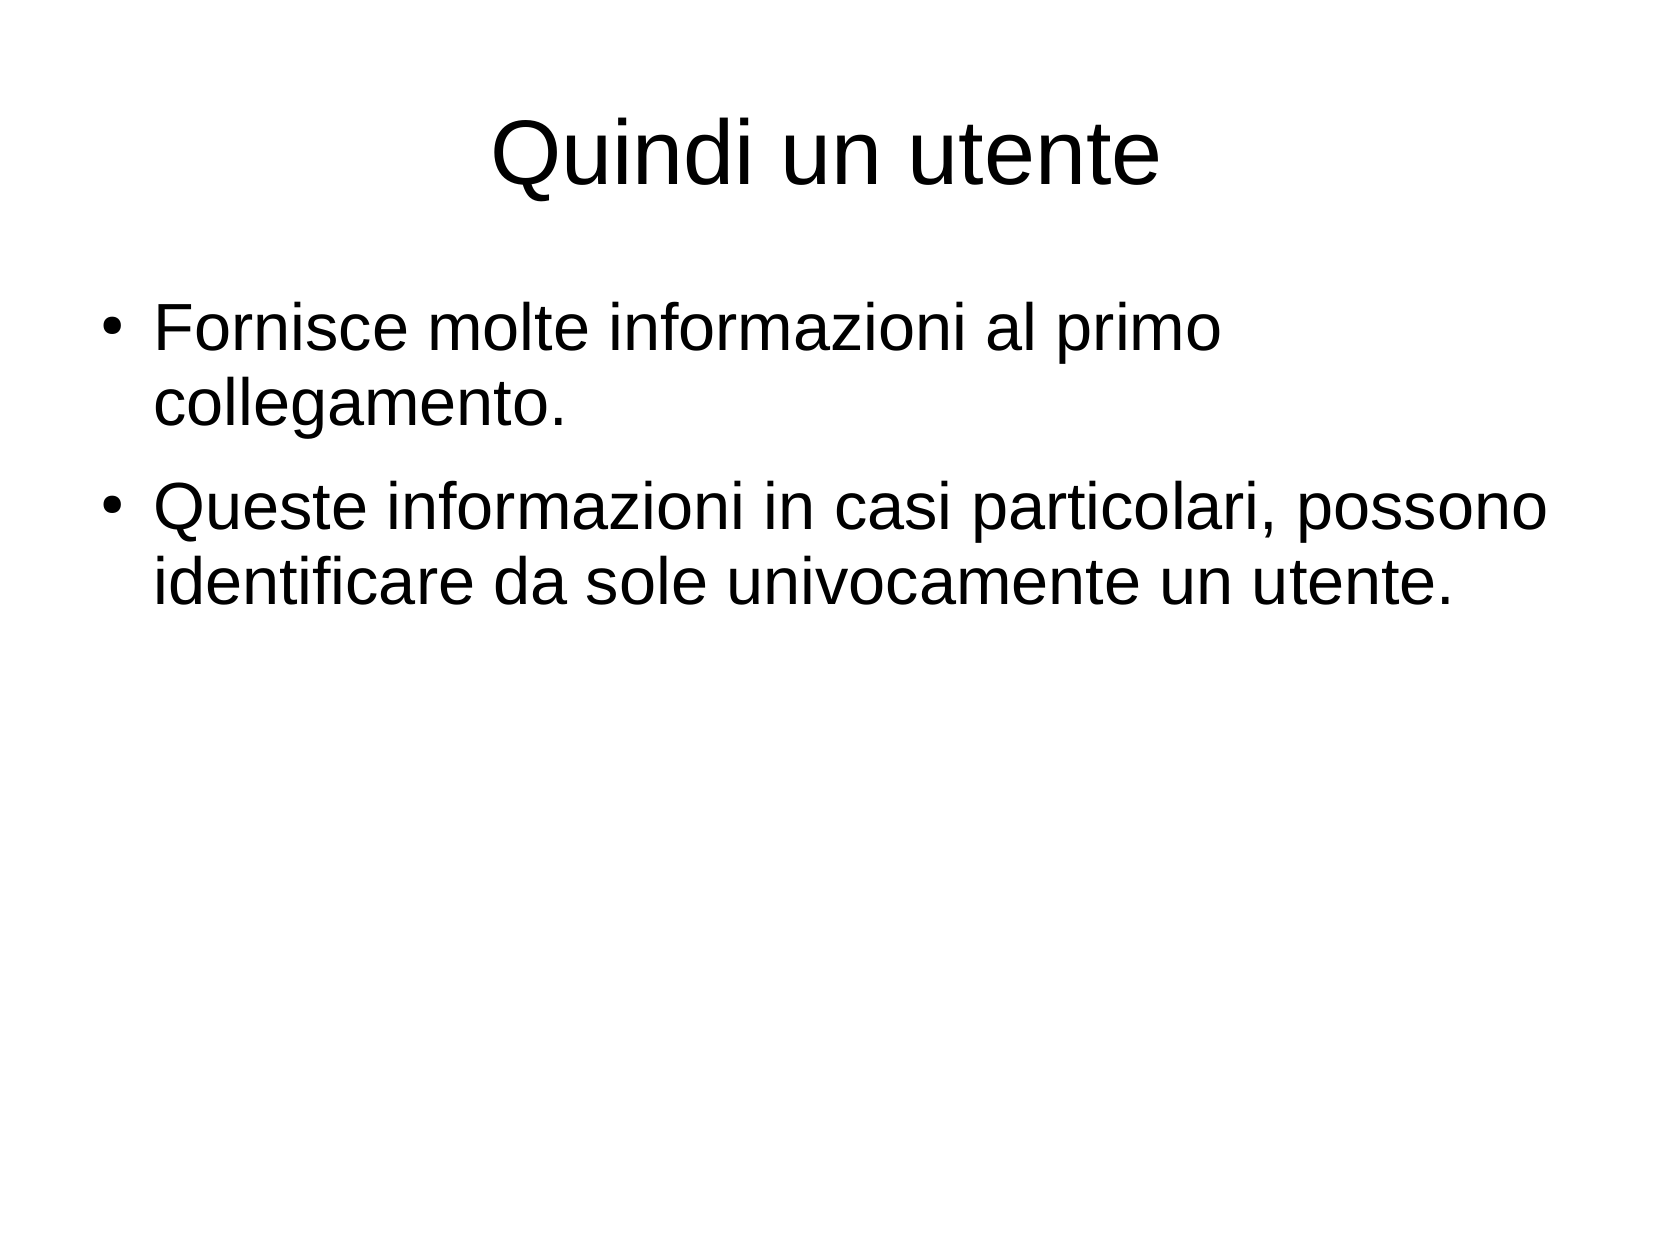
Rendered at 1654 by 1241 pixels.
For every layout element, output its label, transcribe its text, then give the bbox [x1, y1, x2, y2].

title Quindi un utente [82, 49, 1571, 257]
list Fornisce molte informazioni al primo collegamento. Queste informazioni in casi particolari, possono identificare da sole univocamente un utente. [82, 290, 1571, 1010]
